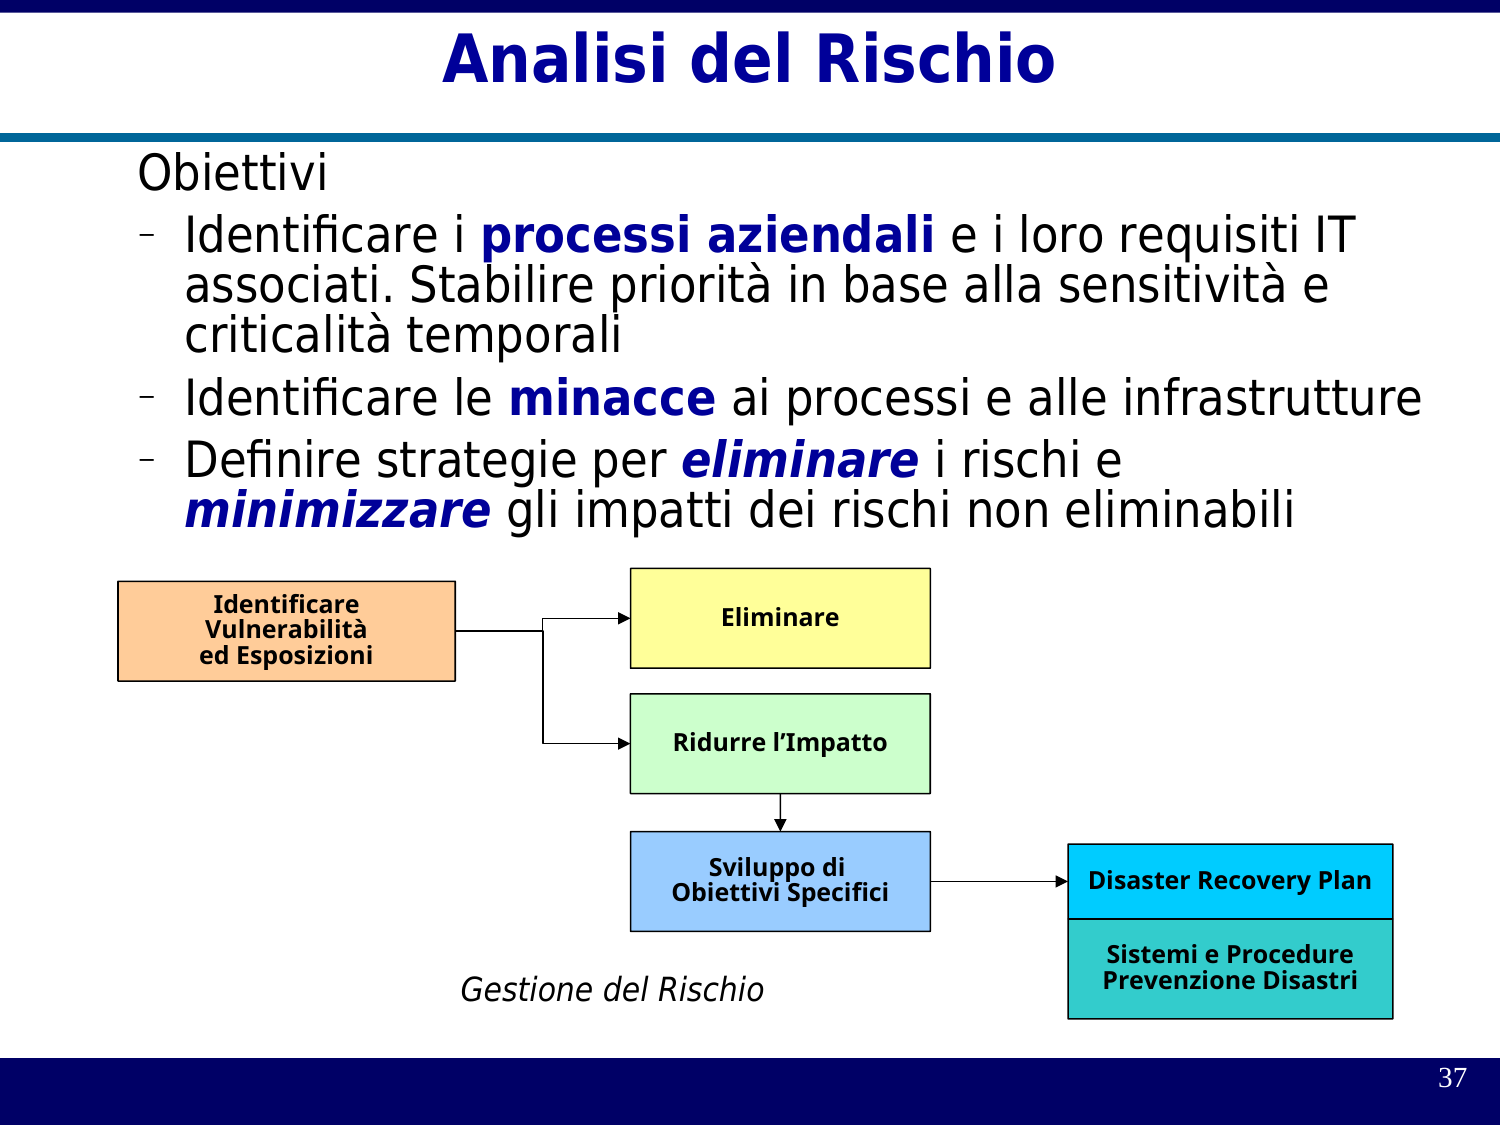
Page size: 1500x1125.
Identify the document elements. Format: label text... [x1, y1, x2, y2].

title Analisi del Rischio [62, 0, 1438, 126]
text_box Sviluppo di Obiettivi Specifici [630, 831, 931, 932]
text_box Eliminare [630, 568, 931, 669]
text_box Disaster Recovery Plan [1068, 844, 1393, 919]
text_box Ridurre l’Impatto [630, 693, 931, 794]
text_box Sistemi e Procedure Prevenzione Disastri [1068, 919, 1393, 1019]
text_box Identificare Vulnerabilità ed Esposizioni [118, 581, 456, 681]
text_box Gestione del Rischio [460, 975, 766, 1014]
list Obiettivi Identificare i processi aziendali e i loro requisiti IT associati. Stabilire priorità in base alla sensitività e criticalità temporali Identificare le minacce ai processi e alle infrastrutture Definire strategie per eliminare i rischi e minimizzare gli impatti dei rischi non eliminabili [62, 150, 1438, 803]
text_box [117, 581, 456, 682]
